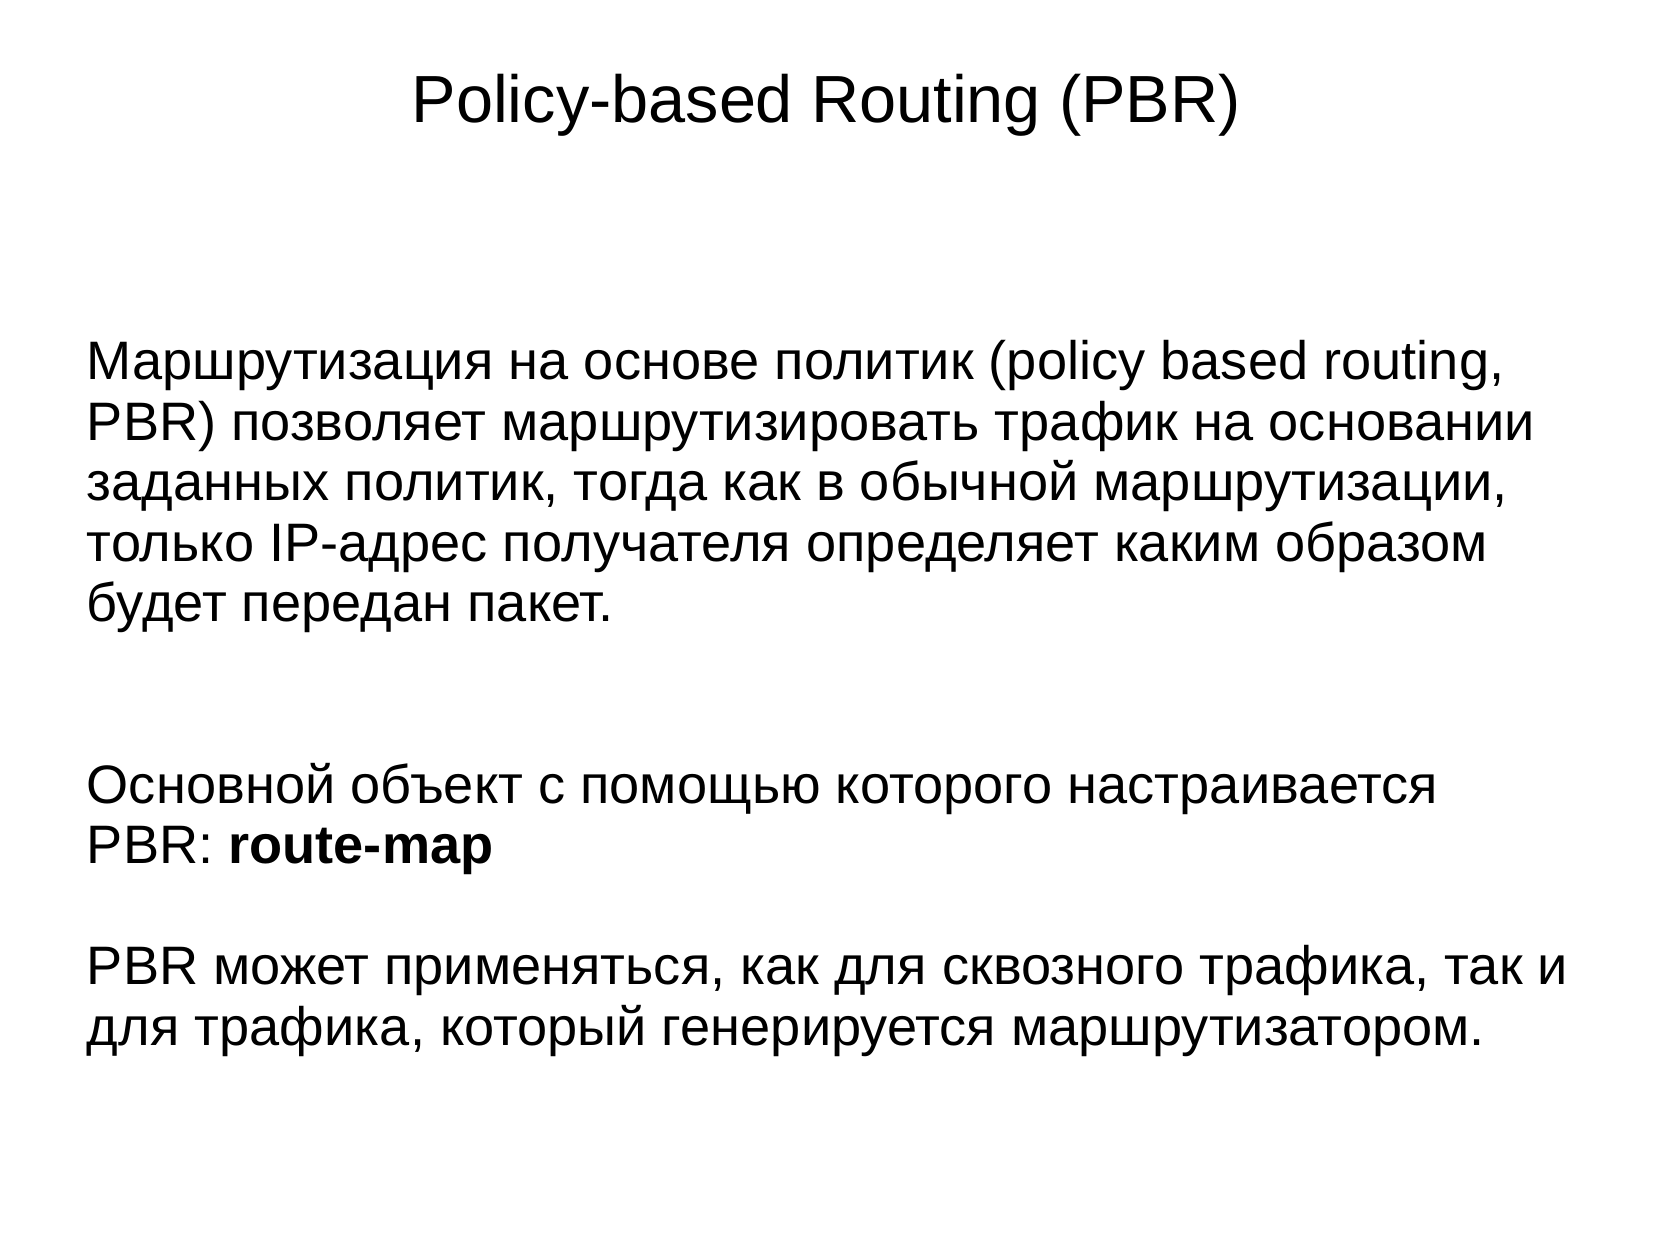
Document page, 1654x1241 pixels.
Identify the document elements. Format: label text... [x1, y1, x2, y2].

title Policy-based Routing (PBR) [82, 49, 1571, 151]
subtitle Маршрутизация на основе политик (policy based routing, PBR) позволяет маршрутизировать трафик на основании заданных политик, тогда как в обычной маршрутизации, только IP-адрес получателя определяет каким образом будет передан пакет. Основной объект с помощью которого настраивается PBR: route-map PBR может применяться, как для сквозного трафика, так и для трафика, который генерируется маршрутизатором. [86, 330, 1576, 1058]
